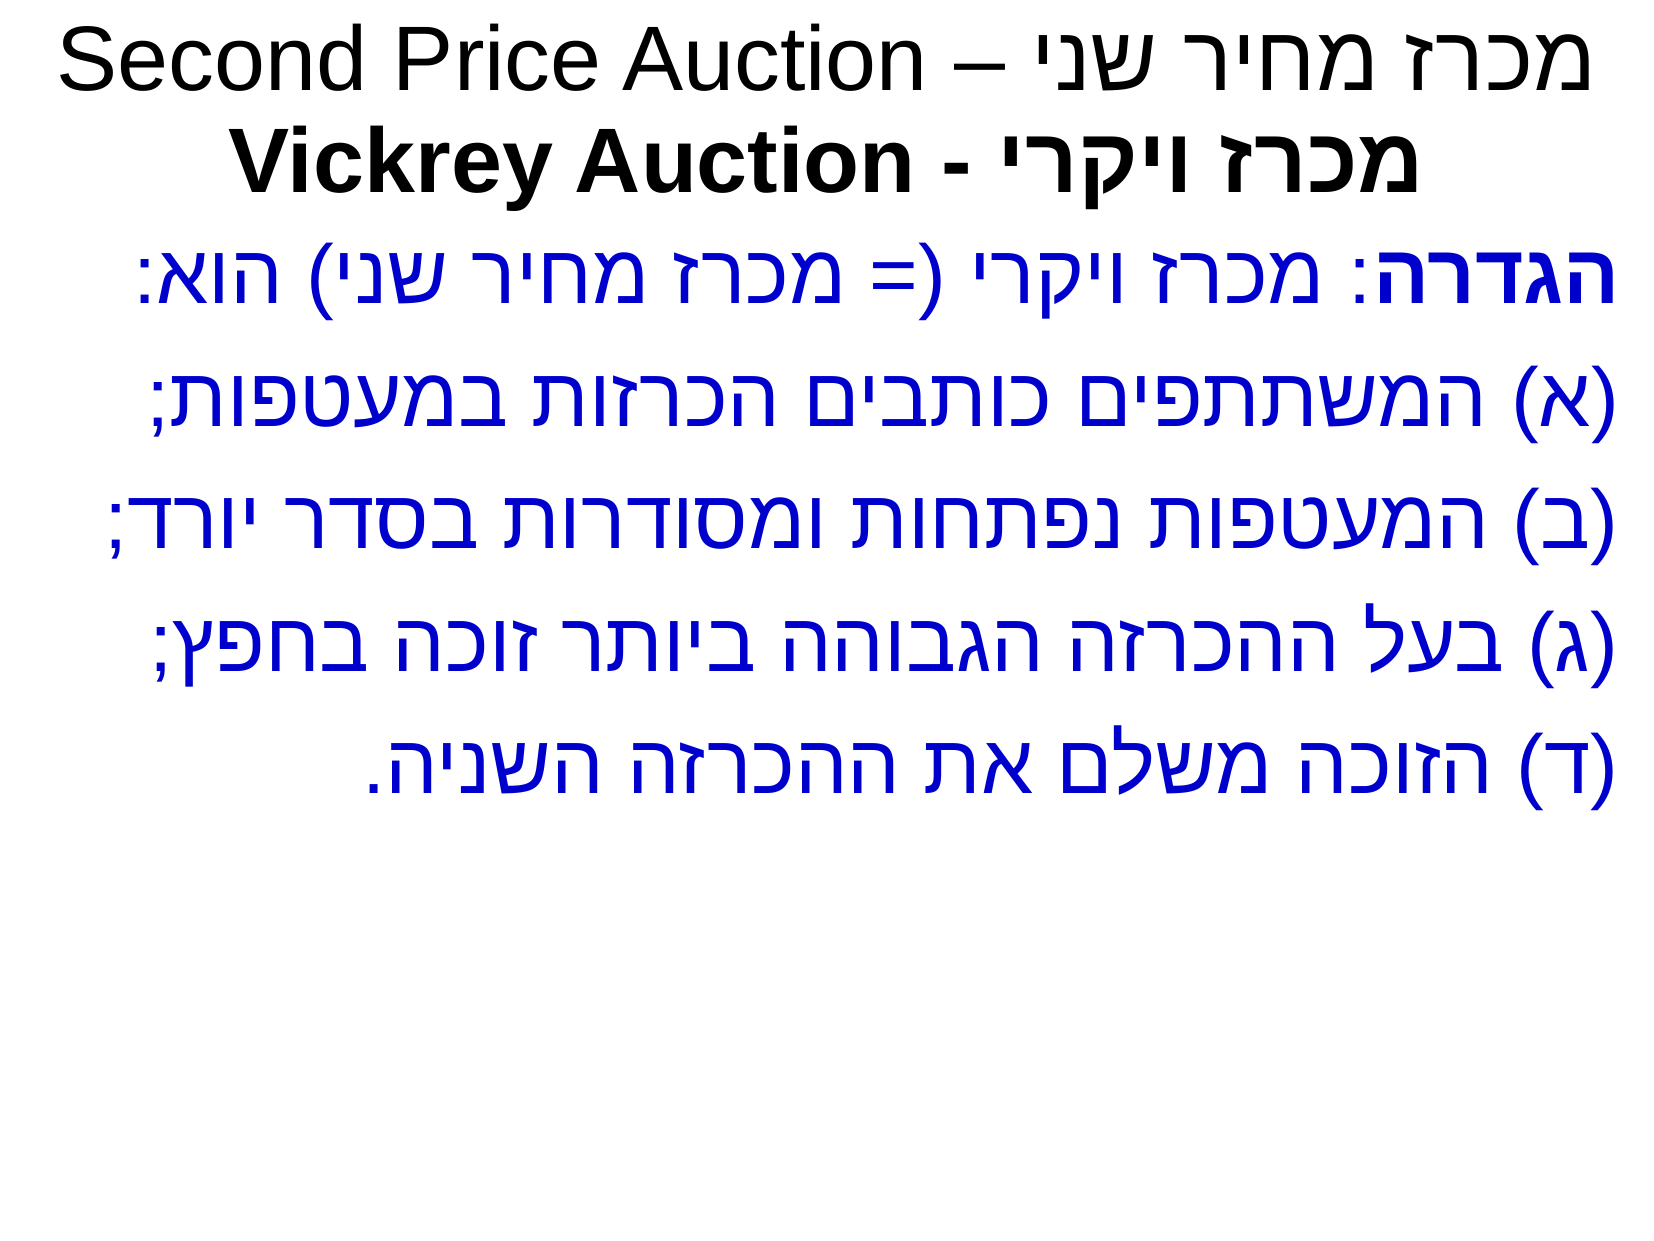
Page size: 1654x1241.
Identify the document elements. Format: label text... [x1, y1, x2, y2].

chart [693, 627, 812, 687]
title מכרז מחיר שני – Second Price Auction מכרז ויקרי - Vickrey Auction [0, 0, 1654, 229]
list הגדרה: מכרז ויקרי (= מכרז מחיר שני) הוא: (א) המשתתפים כותבים הכרזות במעטפות; (ב) המעטפות נפתחות ומסודרות בסדר יורד; (ג) בעל ההכרזה הגבוהה ביותר זוכה בחפץ; (ד) הזוכה משלם את ההכרזה השניה. [30, 229, 1621, 1199]
